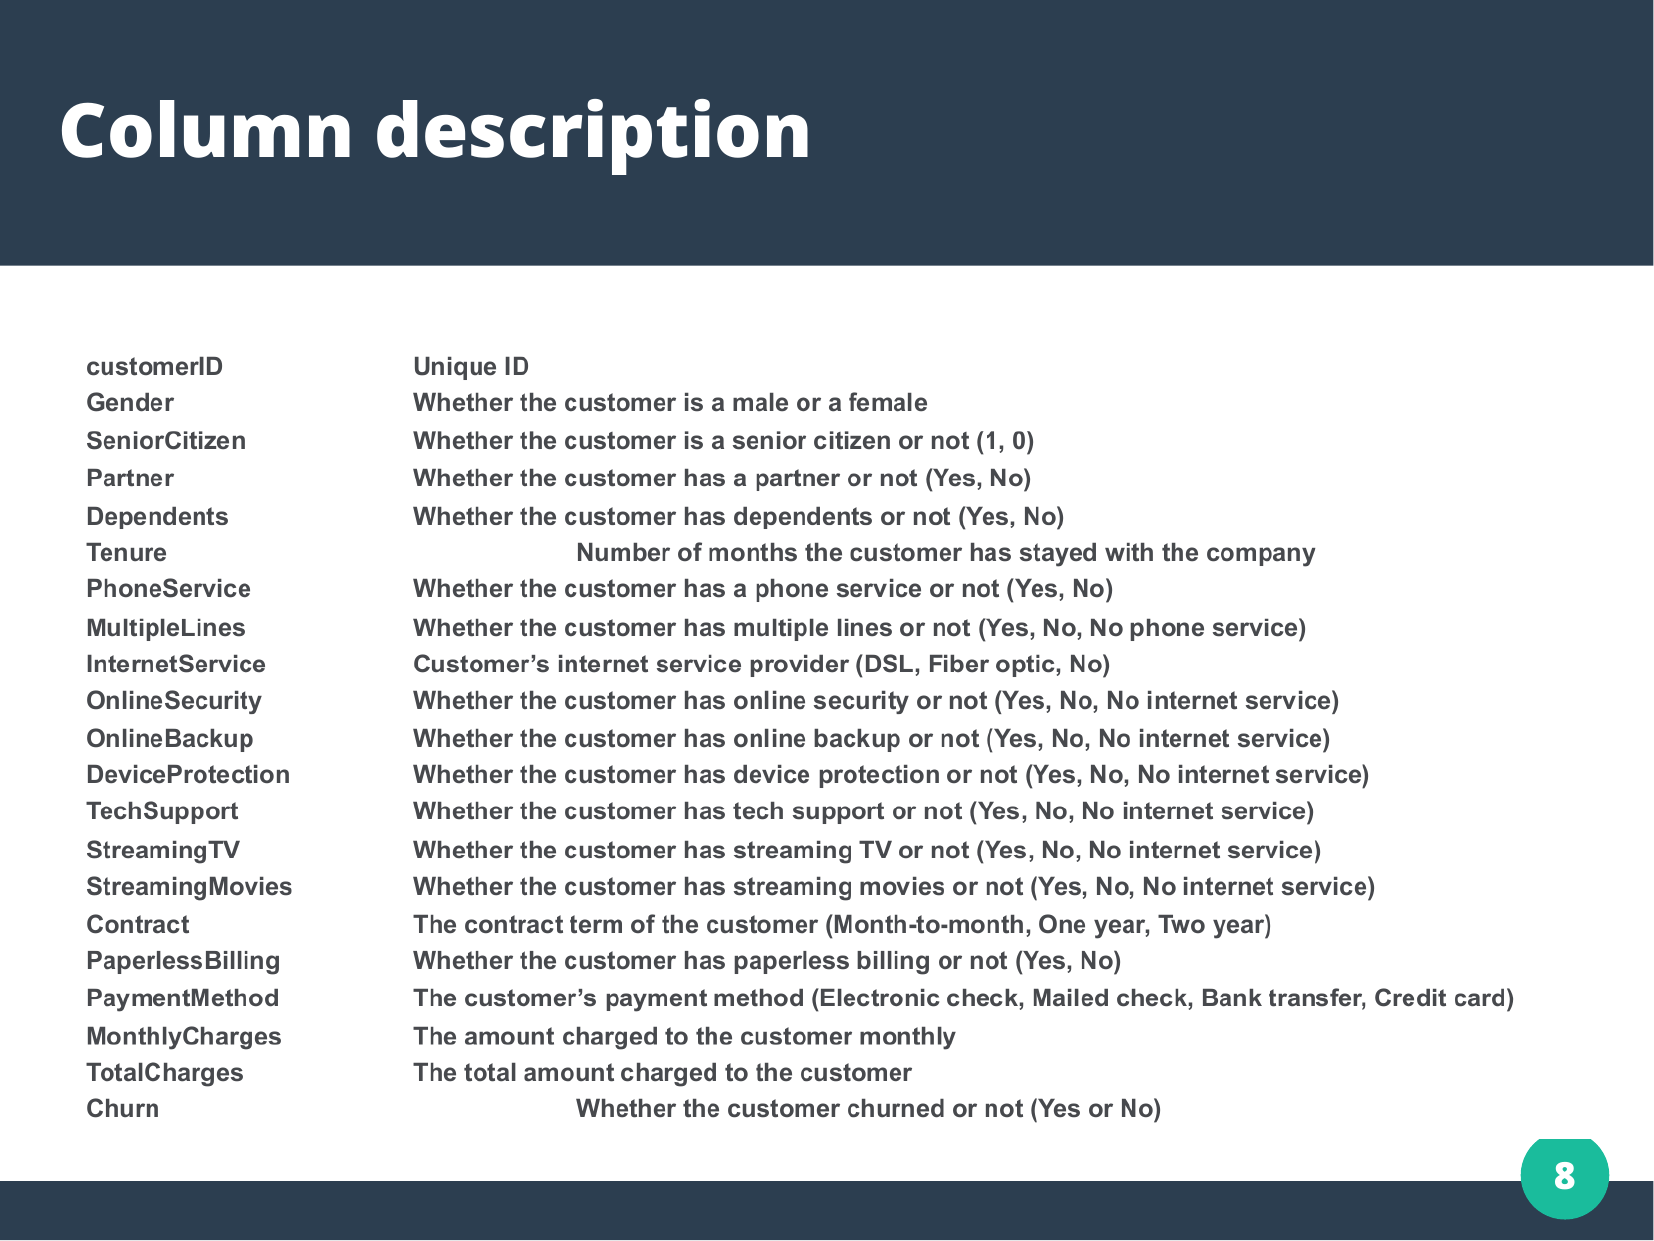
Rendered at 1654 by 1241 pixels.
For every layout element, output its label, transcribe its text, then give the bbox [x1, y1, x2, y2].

title Column description [59, 49, 1595, 207]
picture [59, 337, 1595, 1139]
